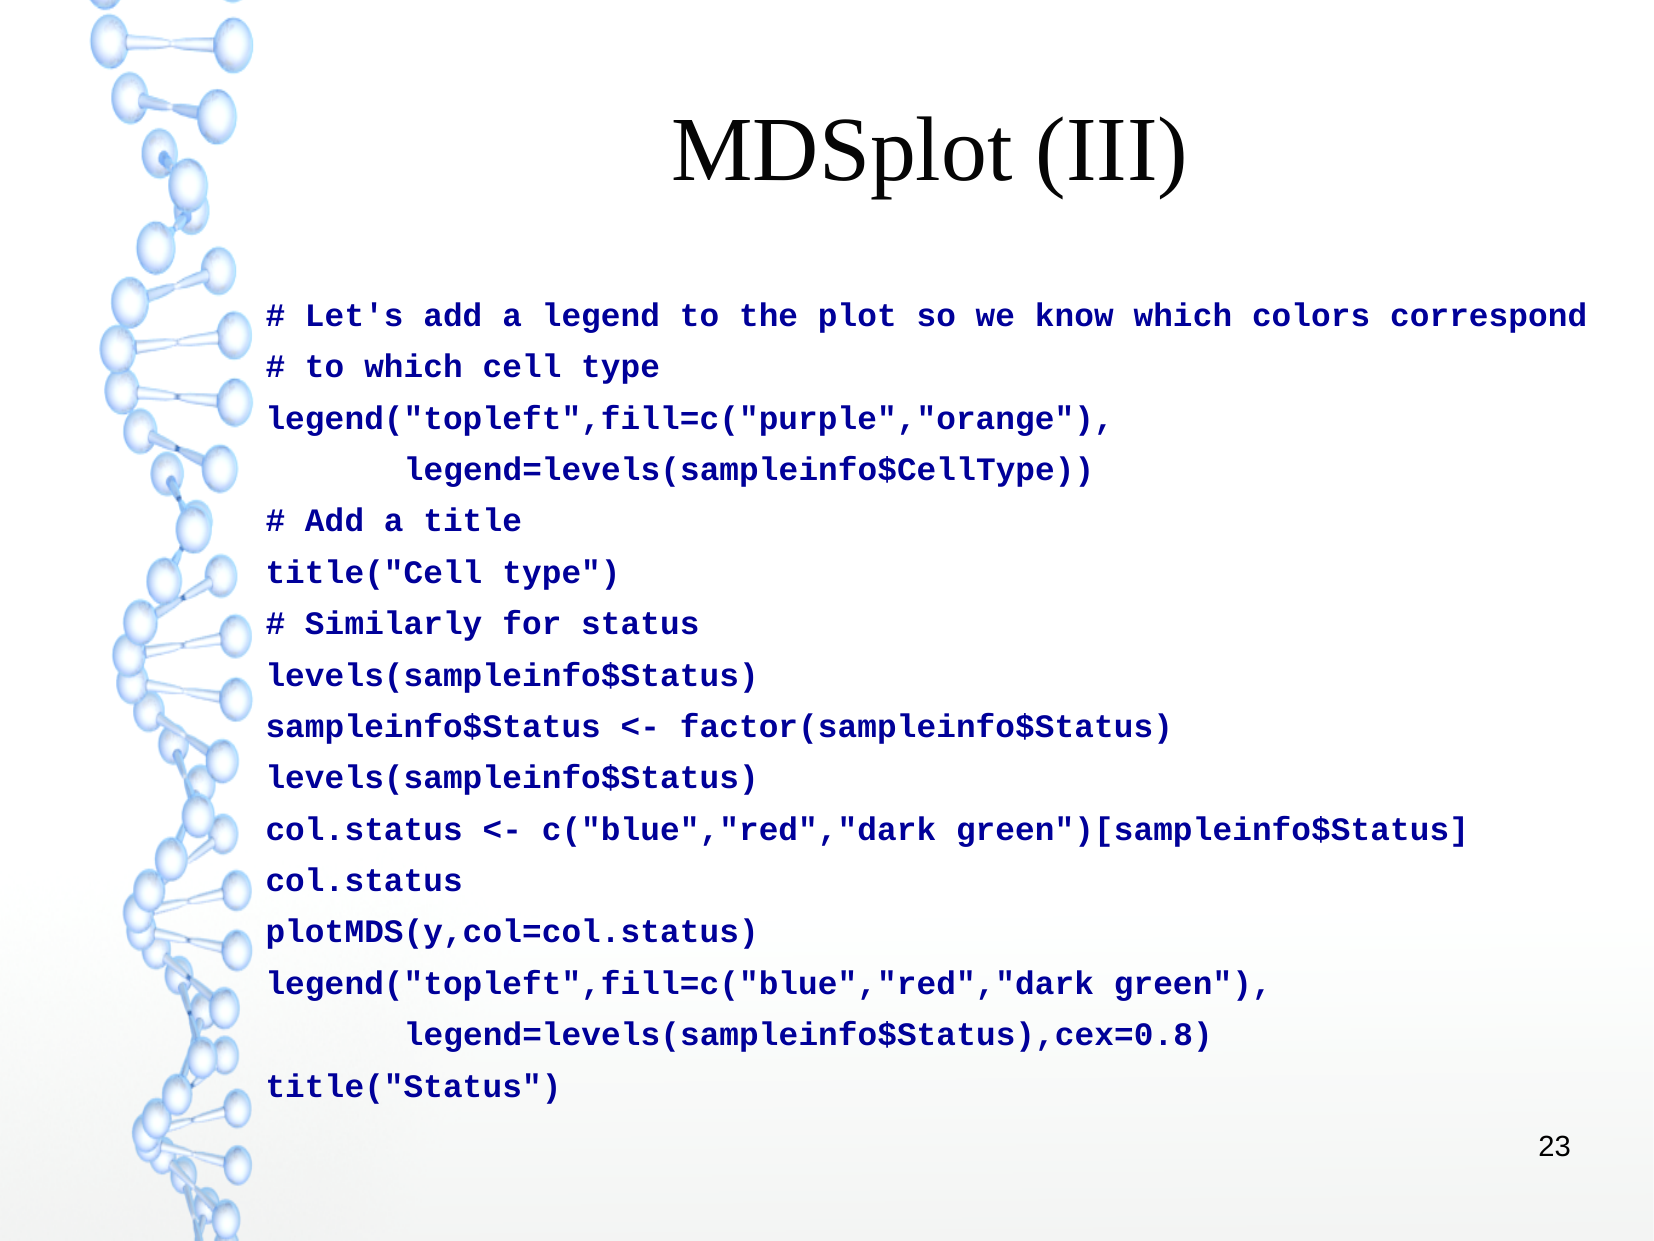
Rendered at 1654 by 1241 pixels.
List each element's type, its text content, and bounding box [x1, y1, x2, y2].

picture [0, 0, 1654, 1241]
list # Let's add a legend to the plot so we know which colors correspond # to which cell type legend("topleft",fill=c("purple","orange"), legend=levels(sampleinfo$CellType)) # Add a title title("Cell type") # Similarly for status levels(sampleinfo$Status) sampleinfo$Status <- factor(sampleinfo$Status) levels(sampleinfo$Status) col.status <- c("blue","red","dark green")[sampleinfo$Status] col.status plotMDS(y,col=col.status) legend("topleft",fill=c("blue","red","dark green"), legend=levels(sampleinfo$Status),cex=0.8) title("Status") [265, 299, 1595, 1156]
title MDSplot (III) [265, 47, 1595, 252]
